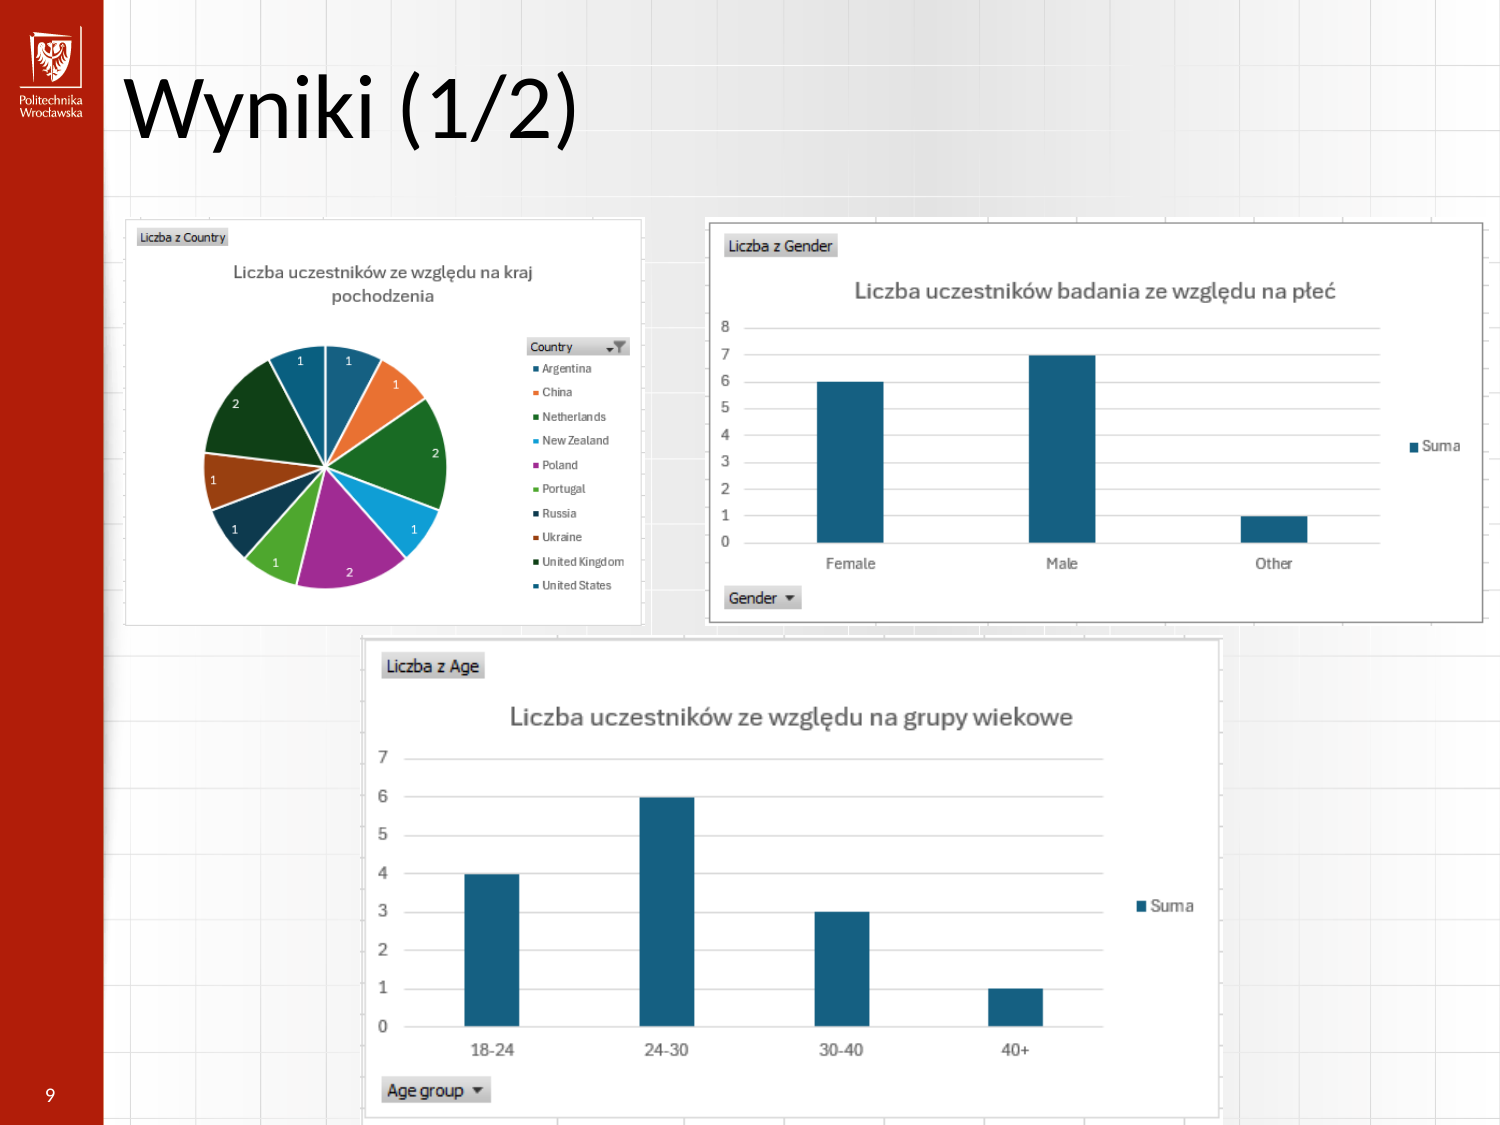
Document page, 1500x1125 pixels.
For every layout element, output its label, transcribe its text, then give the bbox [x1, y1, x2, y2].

picture [0, 0, 1500, 1125]
list Wyniki (1/2) [123, 31, 1483, 173]
